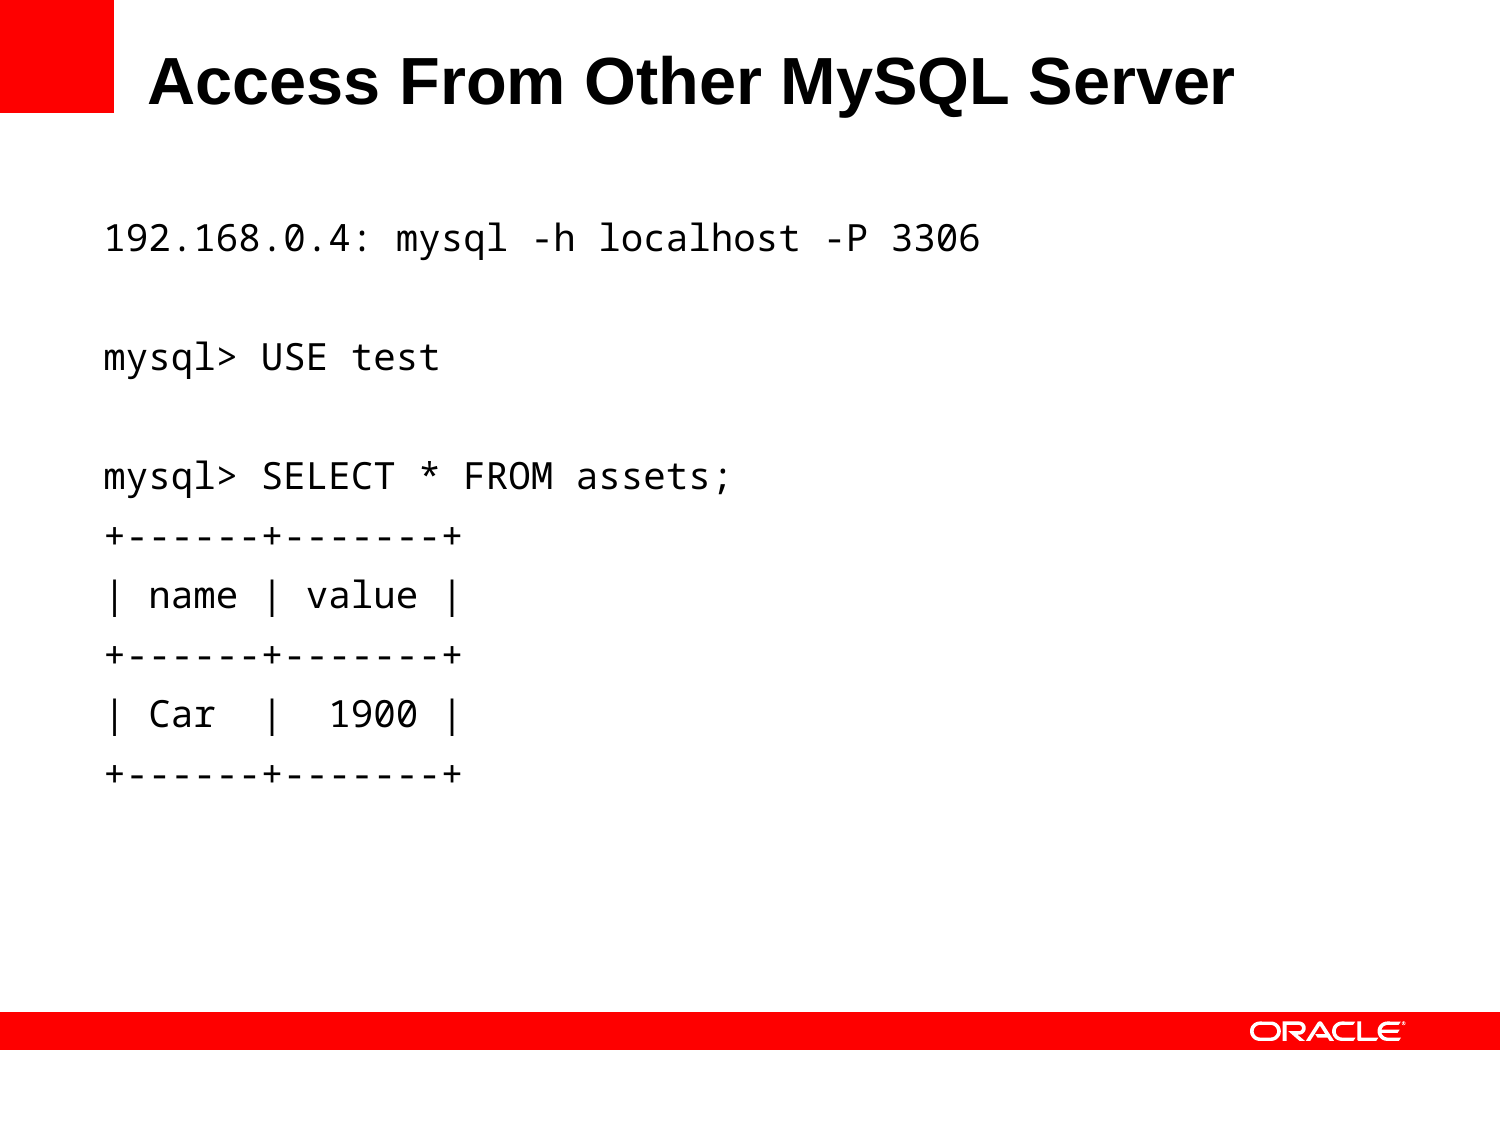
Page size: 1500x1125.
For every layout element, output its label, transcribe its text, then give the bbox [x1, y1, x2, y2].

title Access From Other MySQL Server [147, 8, 1392, 119]
picture [0, 1012, 1500, 1050]
picture [0, 0, 114, 113]
text_box 192.168.0.4: mysql -h localhost -P 3306 mysql> USE test mysql> SELECT * FROM assets; +------+-------+ | name | value | +------+-------+ | Car | 1900 | +------+-------+ [88, 206, 1463, 976]
